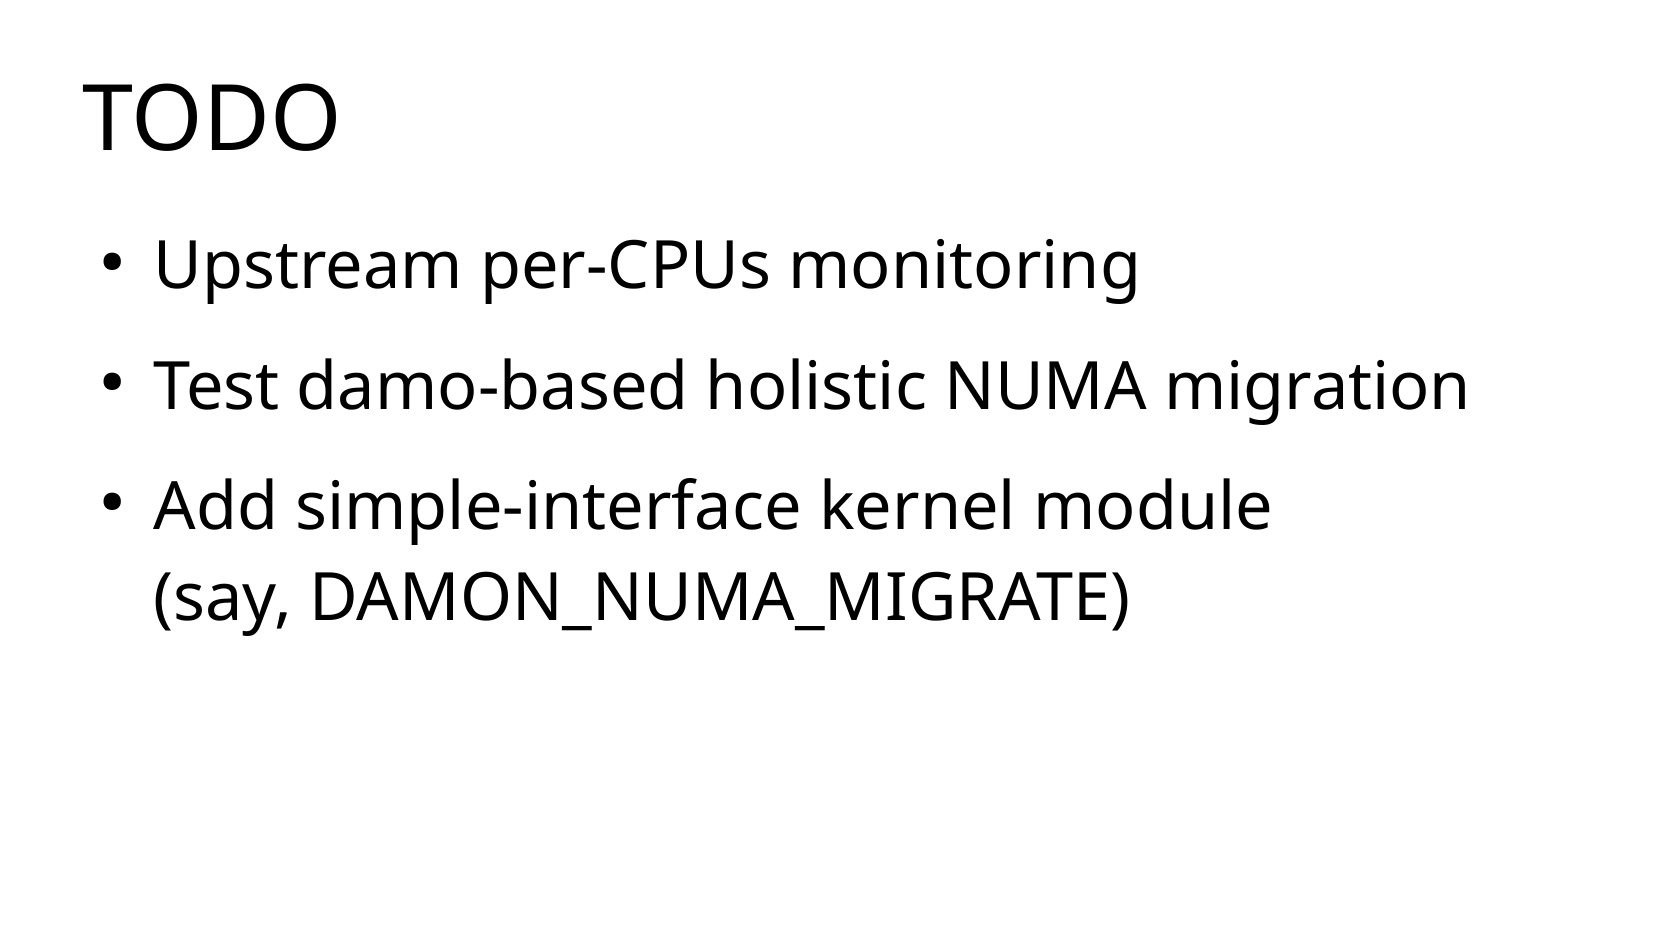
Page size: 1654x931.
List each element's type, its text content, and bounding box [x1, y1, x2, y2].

list Upstream per-CPUs monitoring Test damo-based holistic NUMA migration Add simple-interface kernel module (say, DAMON_NUMA_MIGRATE) [82, 217, 1571, 758]
title TODO [82, 37, 1571, 193]
